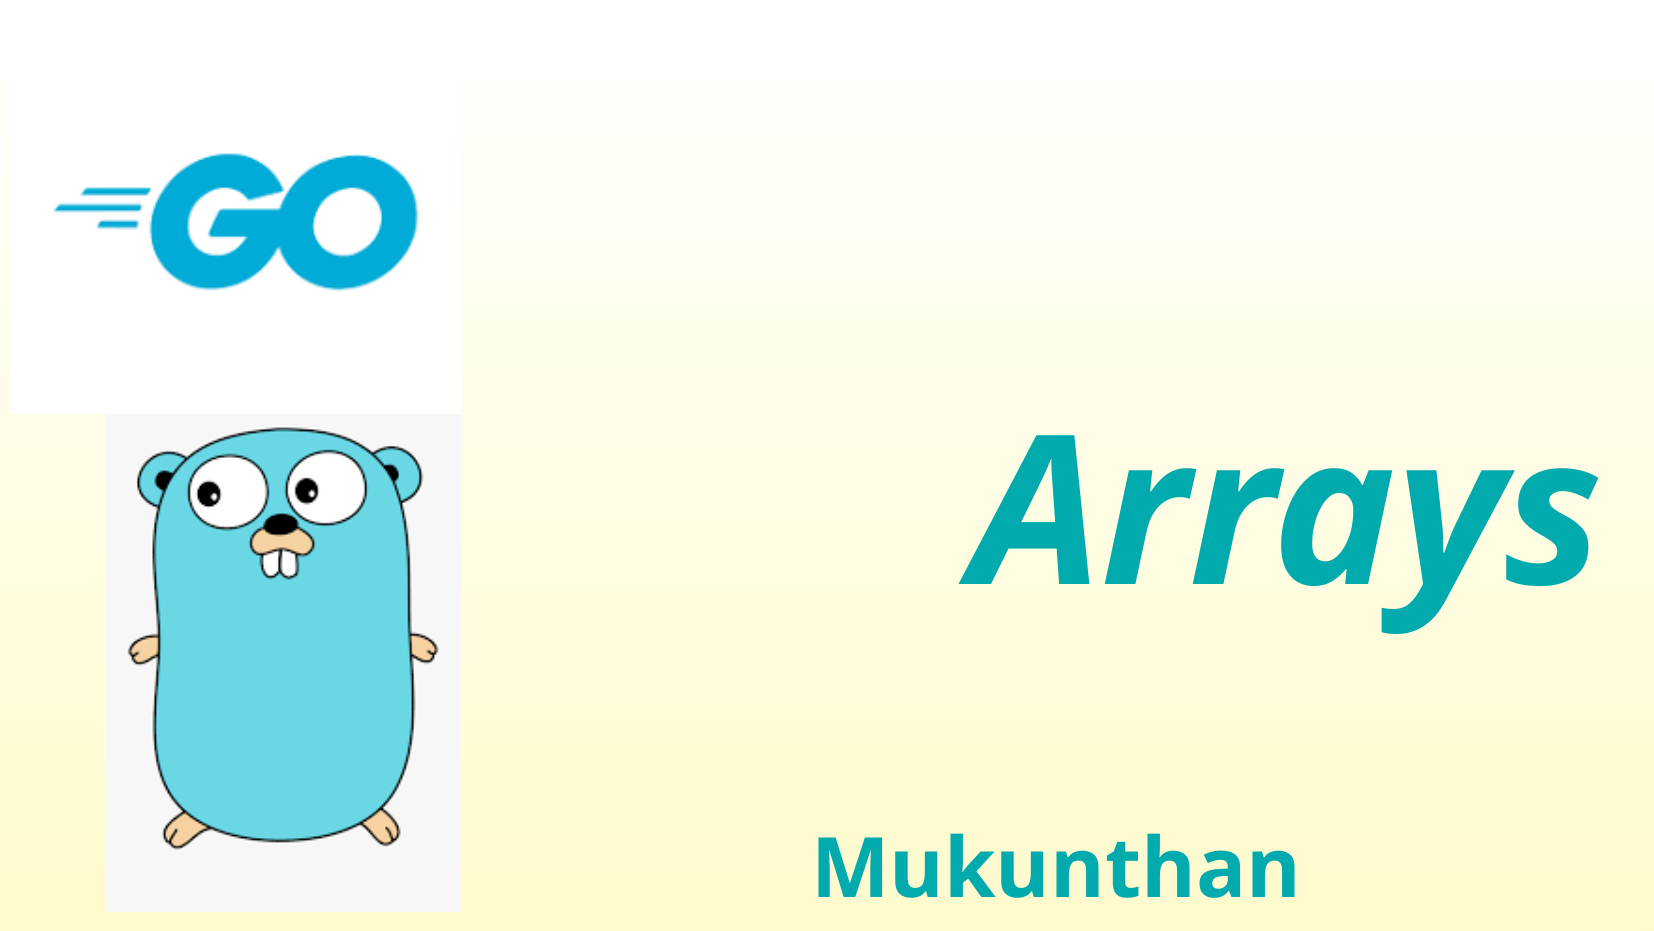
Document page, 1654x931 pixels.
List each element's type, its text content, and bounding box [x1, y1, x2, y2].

text_box Mukunthan Ragavan [796, 801, 1630, 910]
text_box Arrays [578, 354, 1619, 603]
picture [11, 17, 461, 913]
